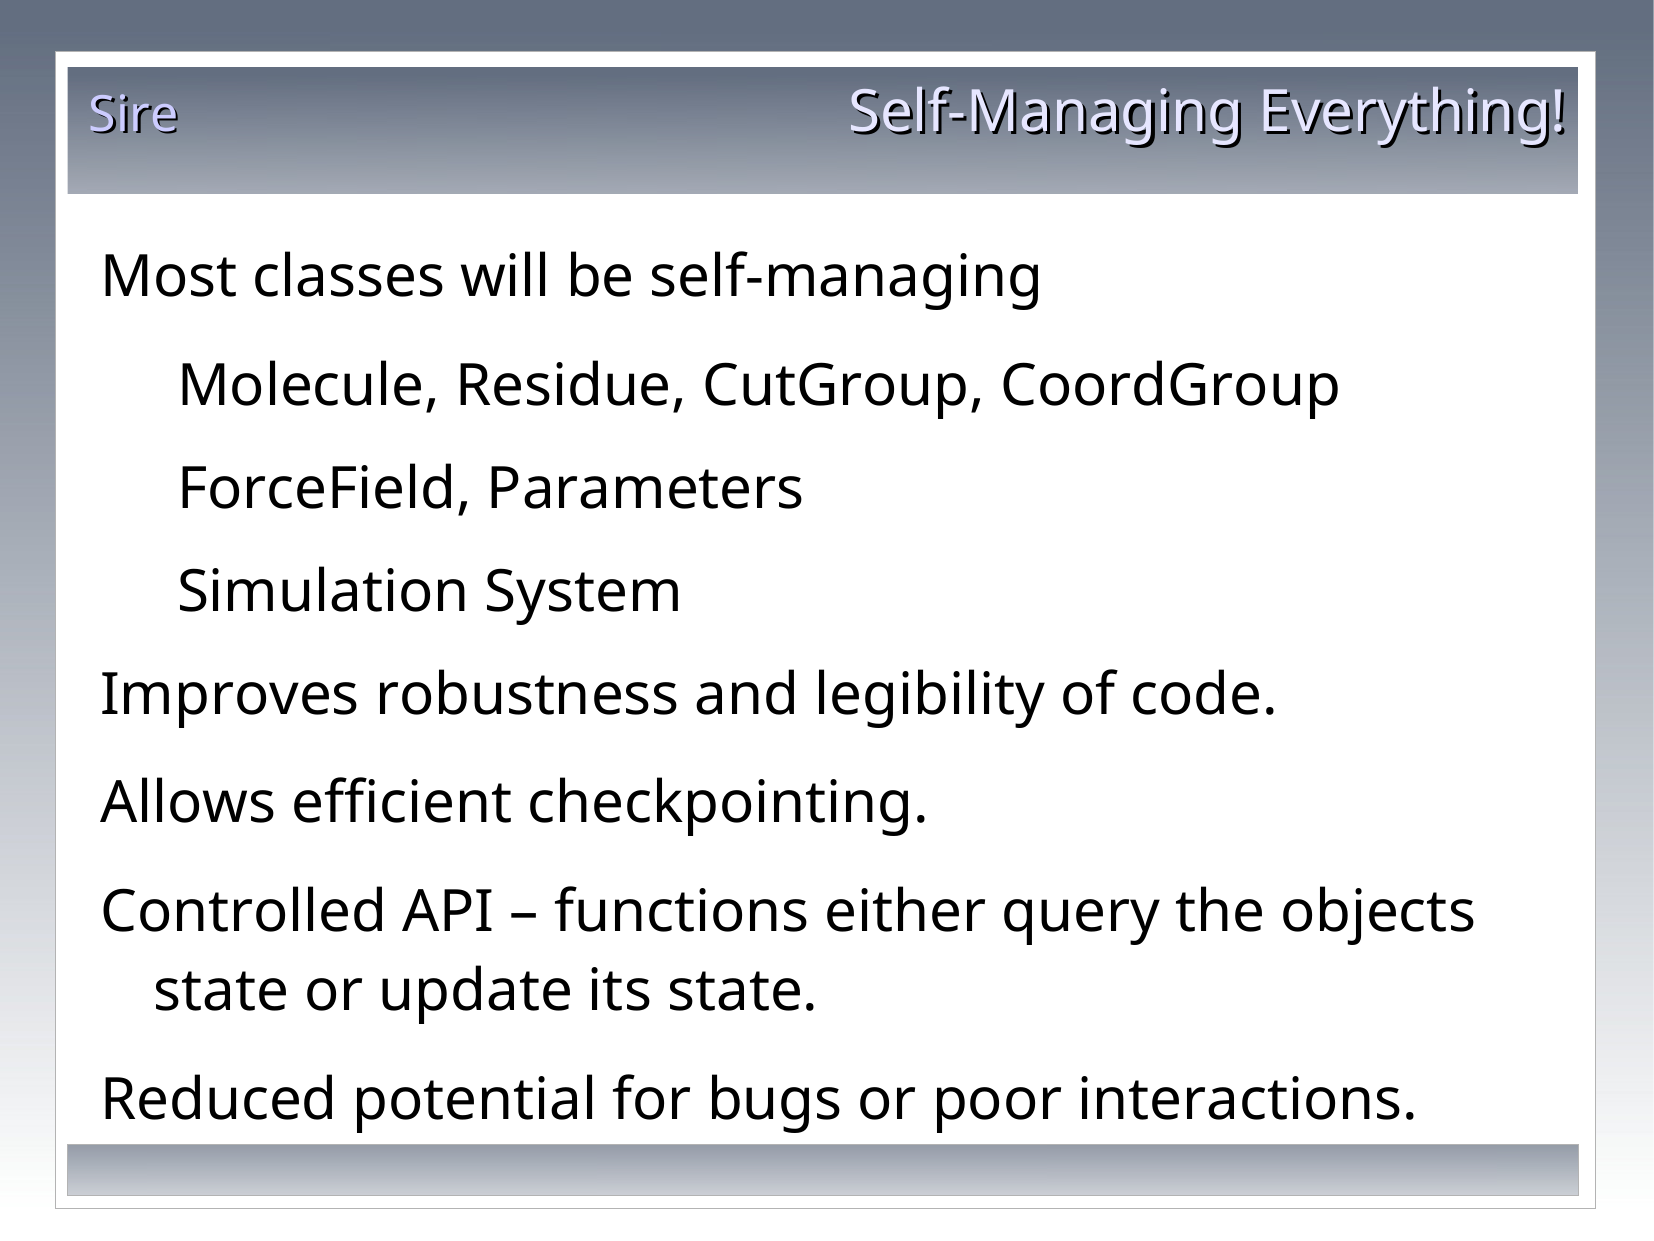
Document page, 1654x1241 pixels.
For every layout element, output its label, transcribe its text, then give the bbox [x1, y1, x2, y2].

title Self-Managing Everything! [567, 68, 1567, 196]
picture [0, 0, 1654, 1241]
list Most classes will be self-managing Molecule, Residue, CutGroup, CoordGroup ForceField, Parameters Simulation System Improves robustness and legibility of code. Allows efficient checkpointing. Controlled API – functions either query the objects state or update its state. Reduced potential for bugs or poor interactions. [82, 234, 1571, 1119]
